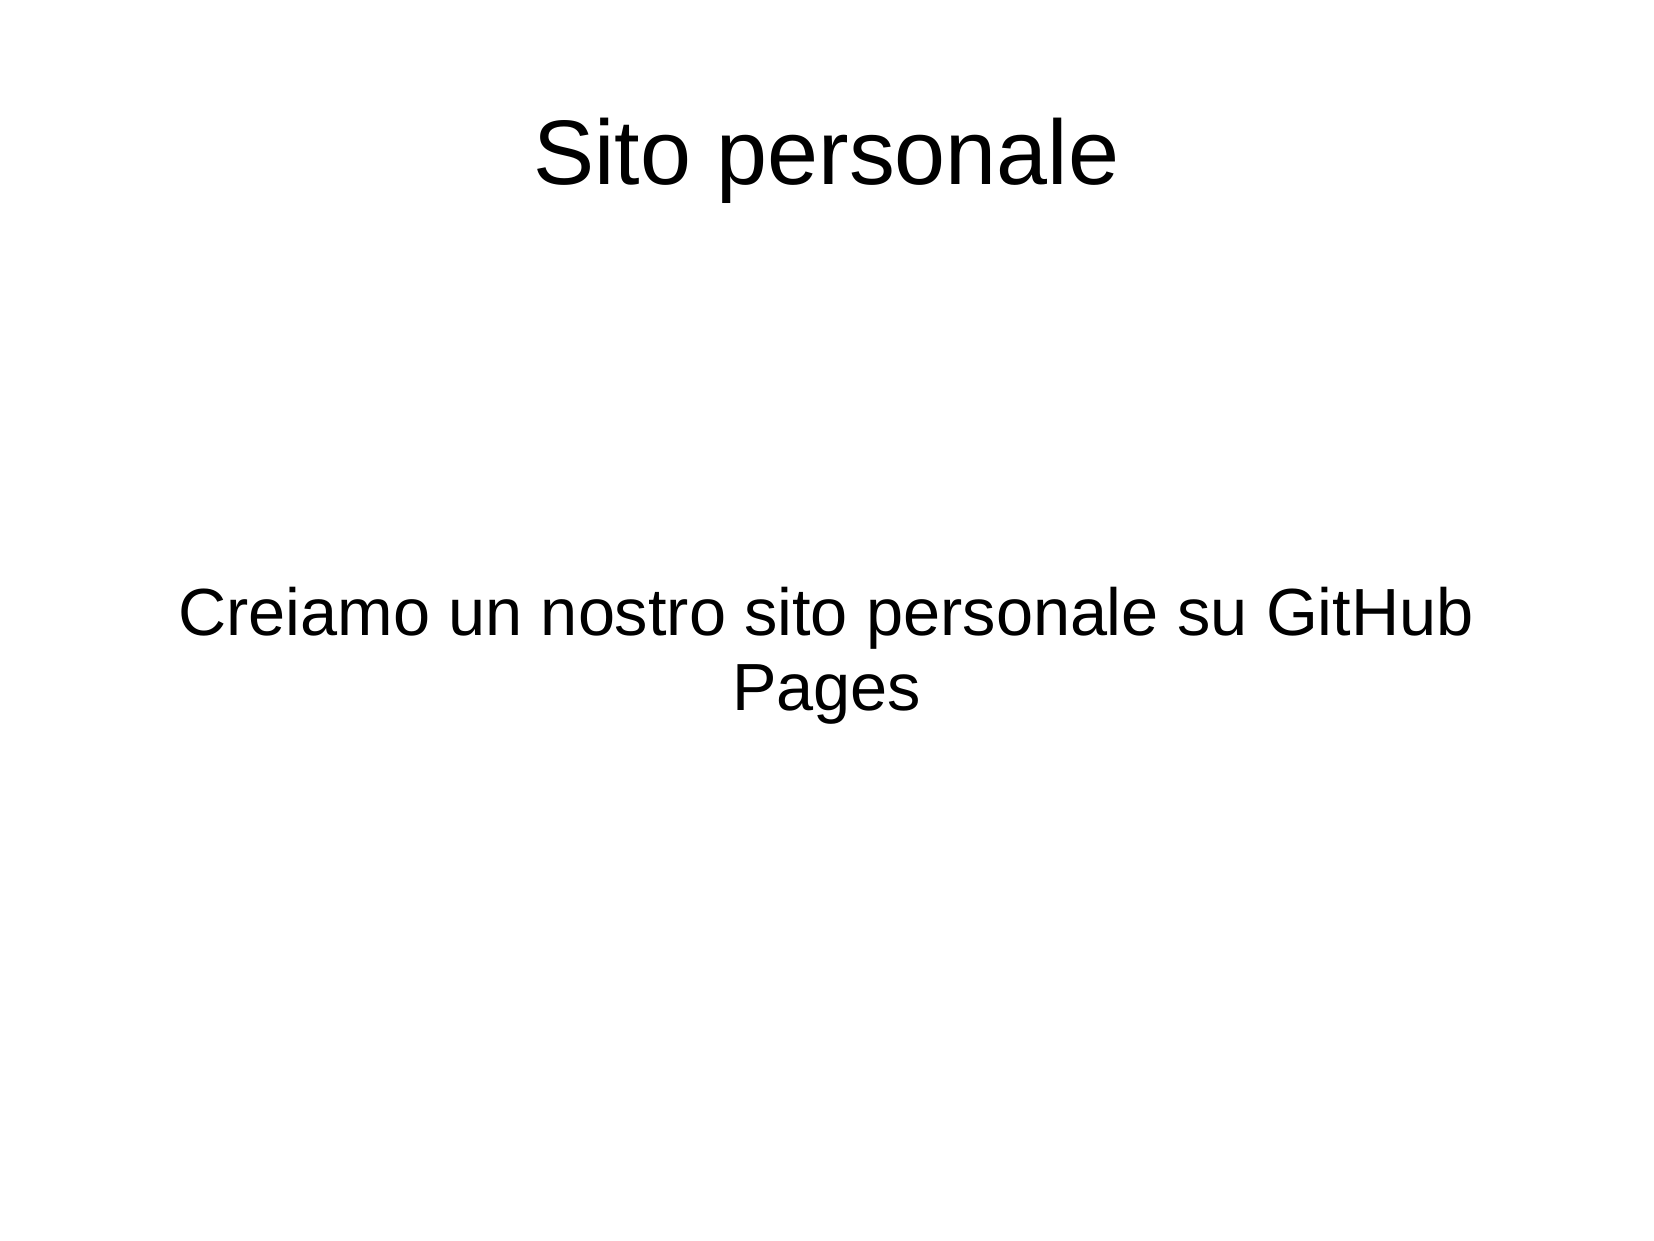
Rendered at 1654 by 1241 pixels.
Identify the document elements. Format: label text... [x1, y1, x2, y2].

title Sito personale [82, 49, 1571, 257]
subtitle Creiamo un nostro sito personale su GitHub Pages [82, 290, 1571, 1010]
